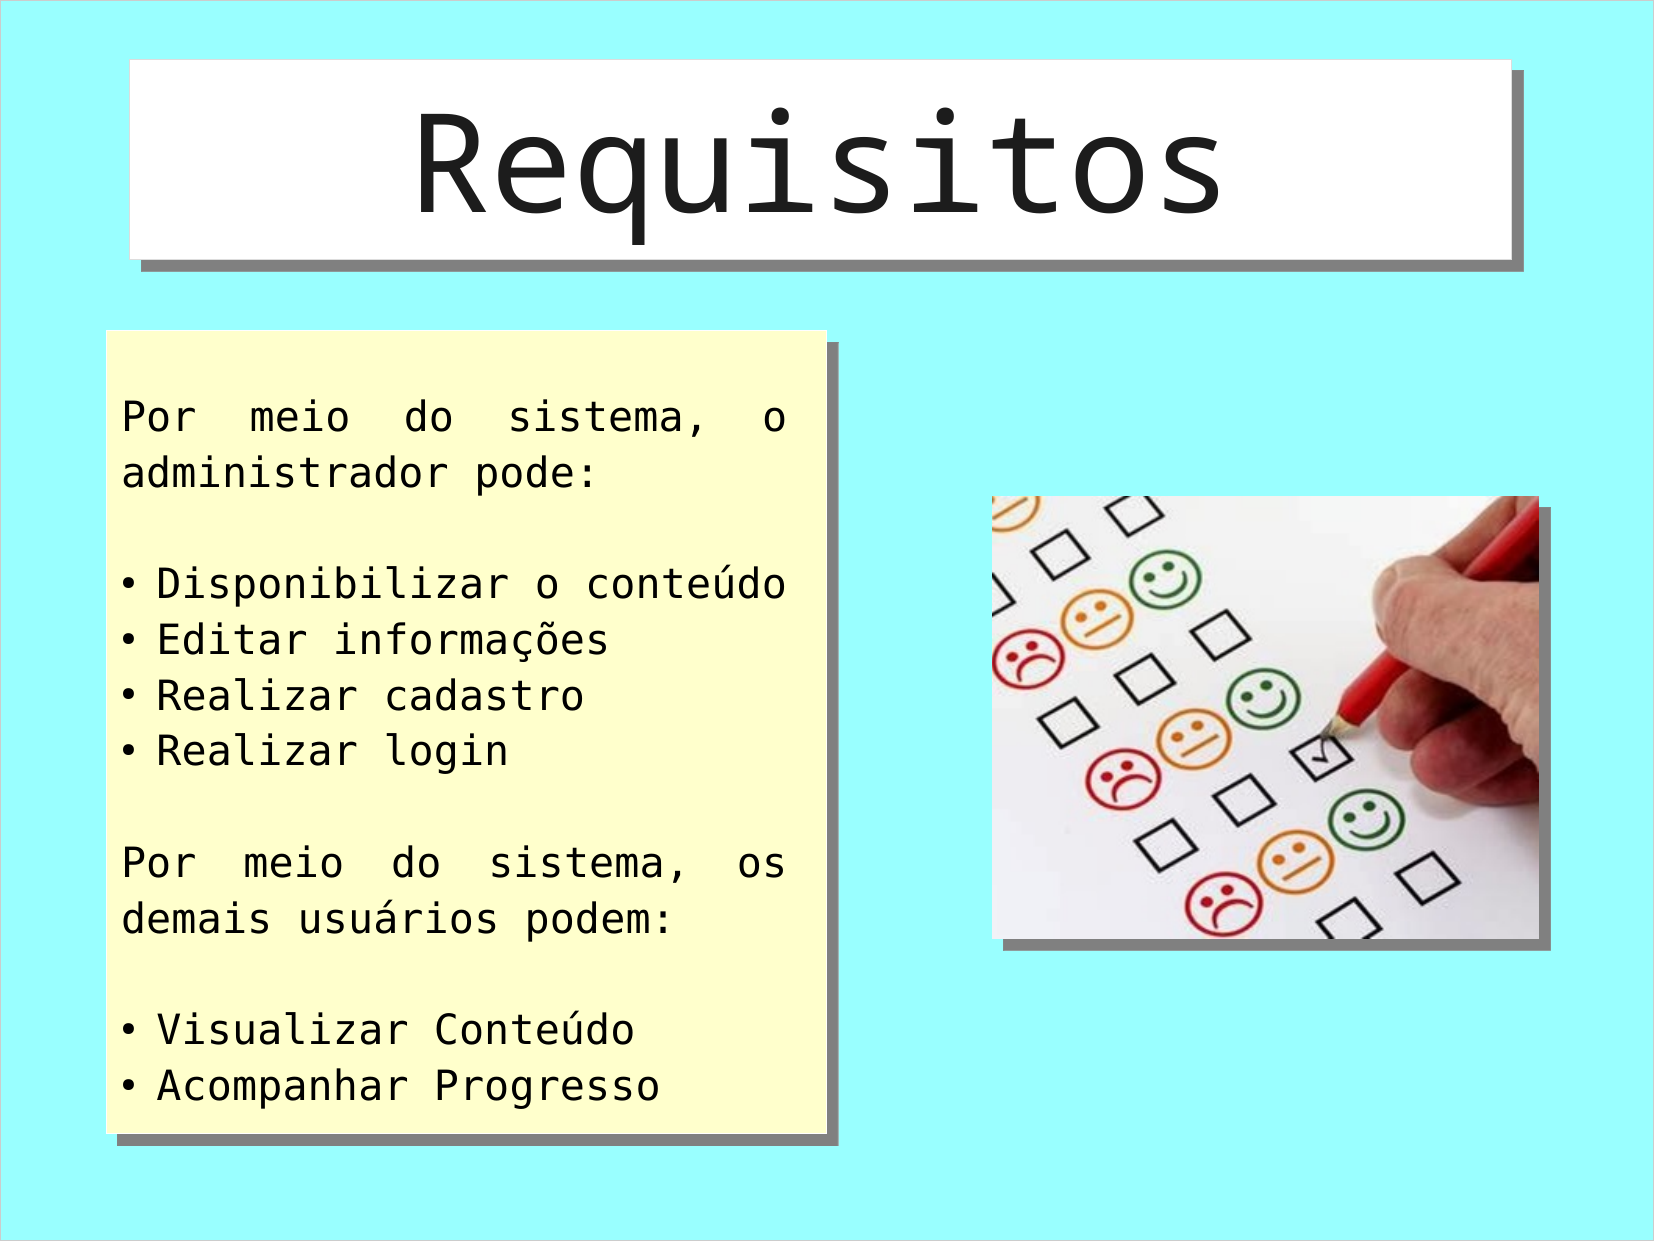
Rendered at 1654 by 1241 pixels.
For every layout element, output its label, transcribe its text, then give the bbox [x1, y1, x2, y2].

text_box Requisitos [129, 59, 1512, 260]
picture [992, 496, 1539, 939]
text_box [0, 0, 1654, 1241]
text_box Por meio do sistema, o administrador pode: Disponibilizar o conteúdo Editar informações Realizar cadastro Realizar login Por meio do sistema, os demais usuários podem: Visualizar Conteúdo Acompanhar Progresso [106, 377, 827, 1166]
